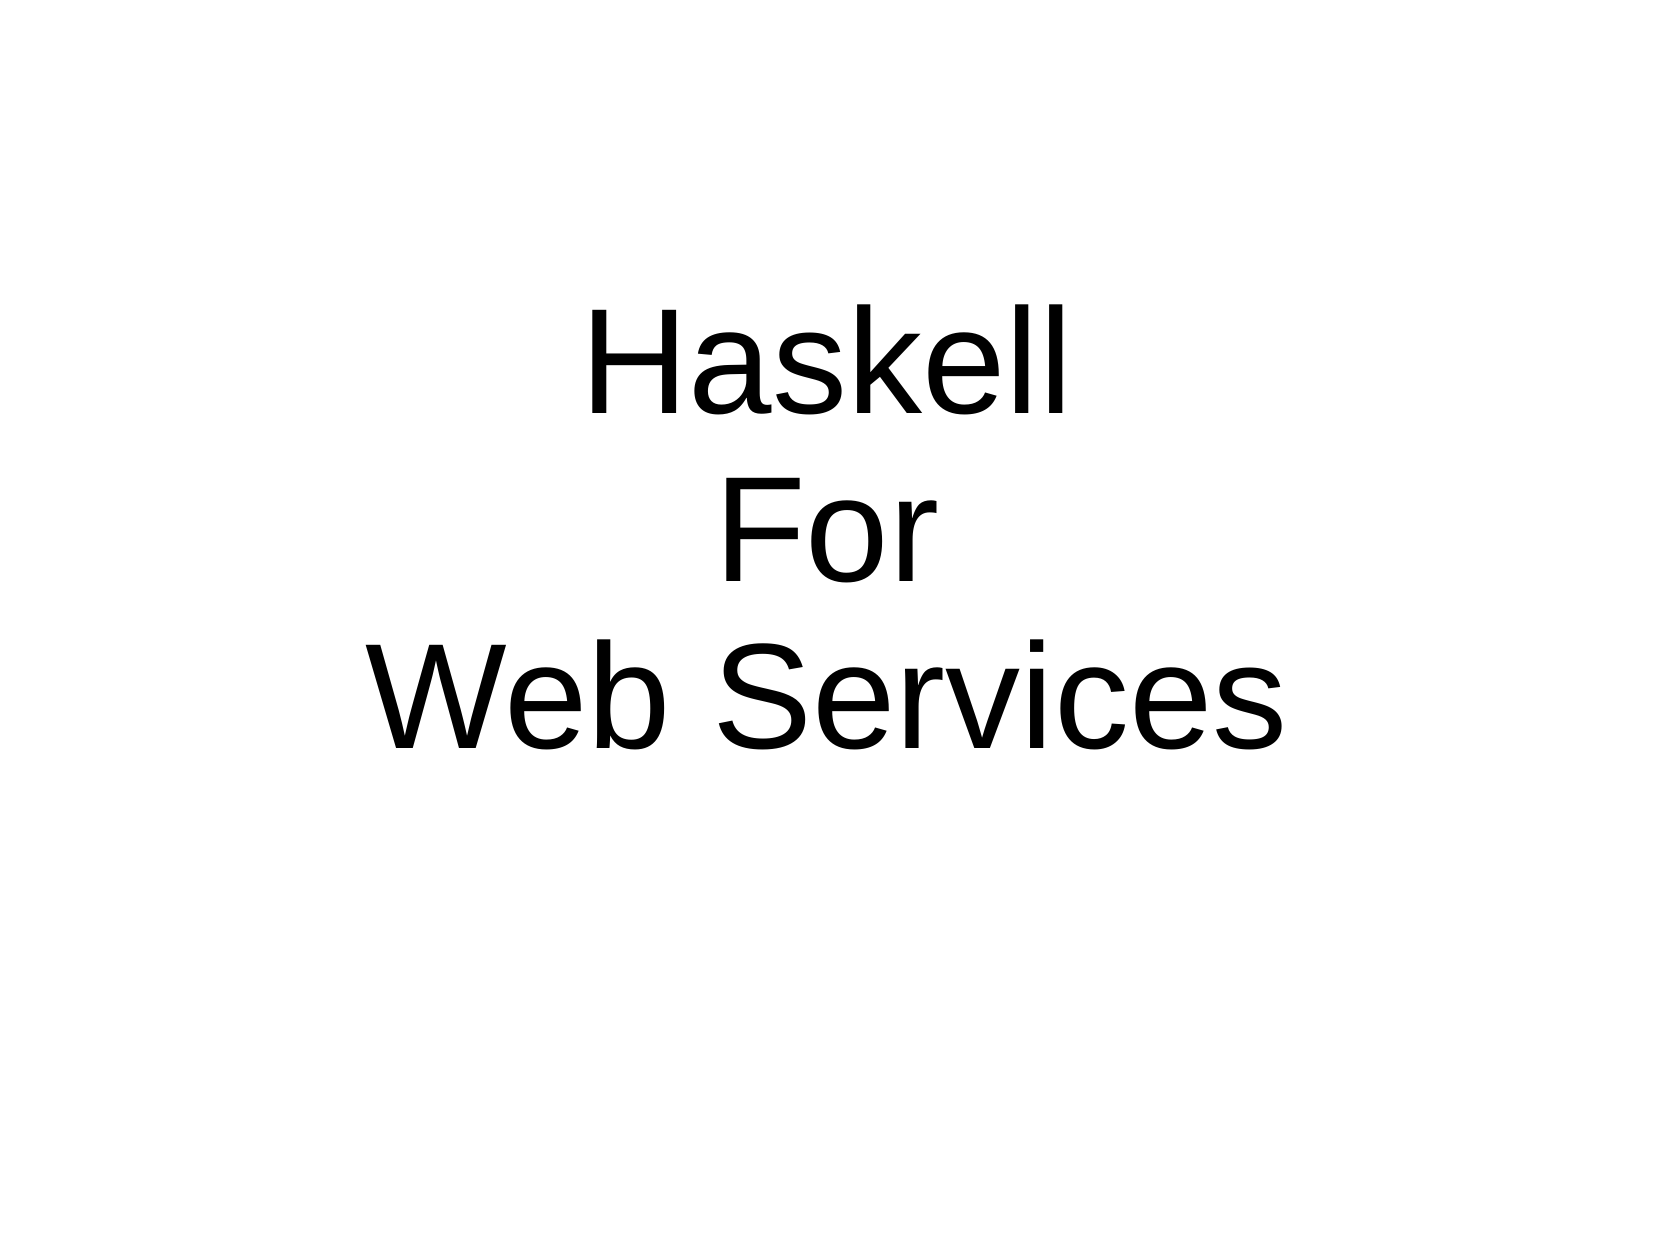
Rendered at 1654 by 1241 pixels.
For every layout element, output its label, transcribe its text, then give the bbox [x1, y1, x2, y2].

subtitle Haskell For Web Services [82, 49, 1571, 1010]
